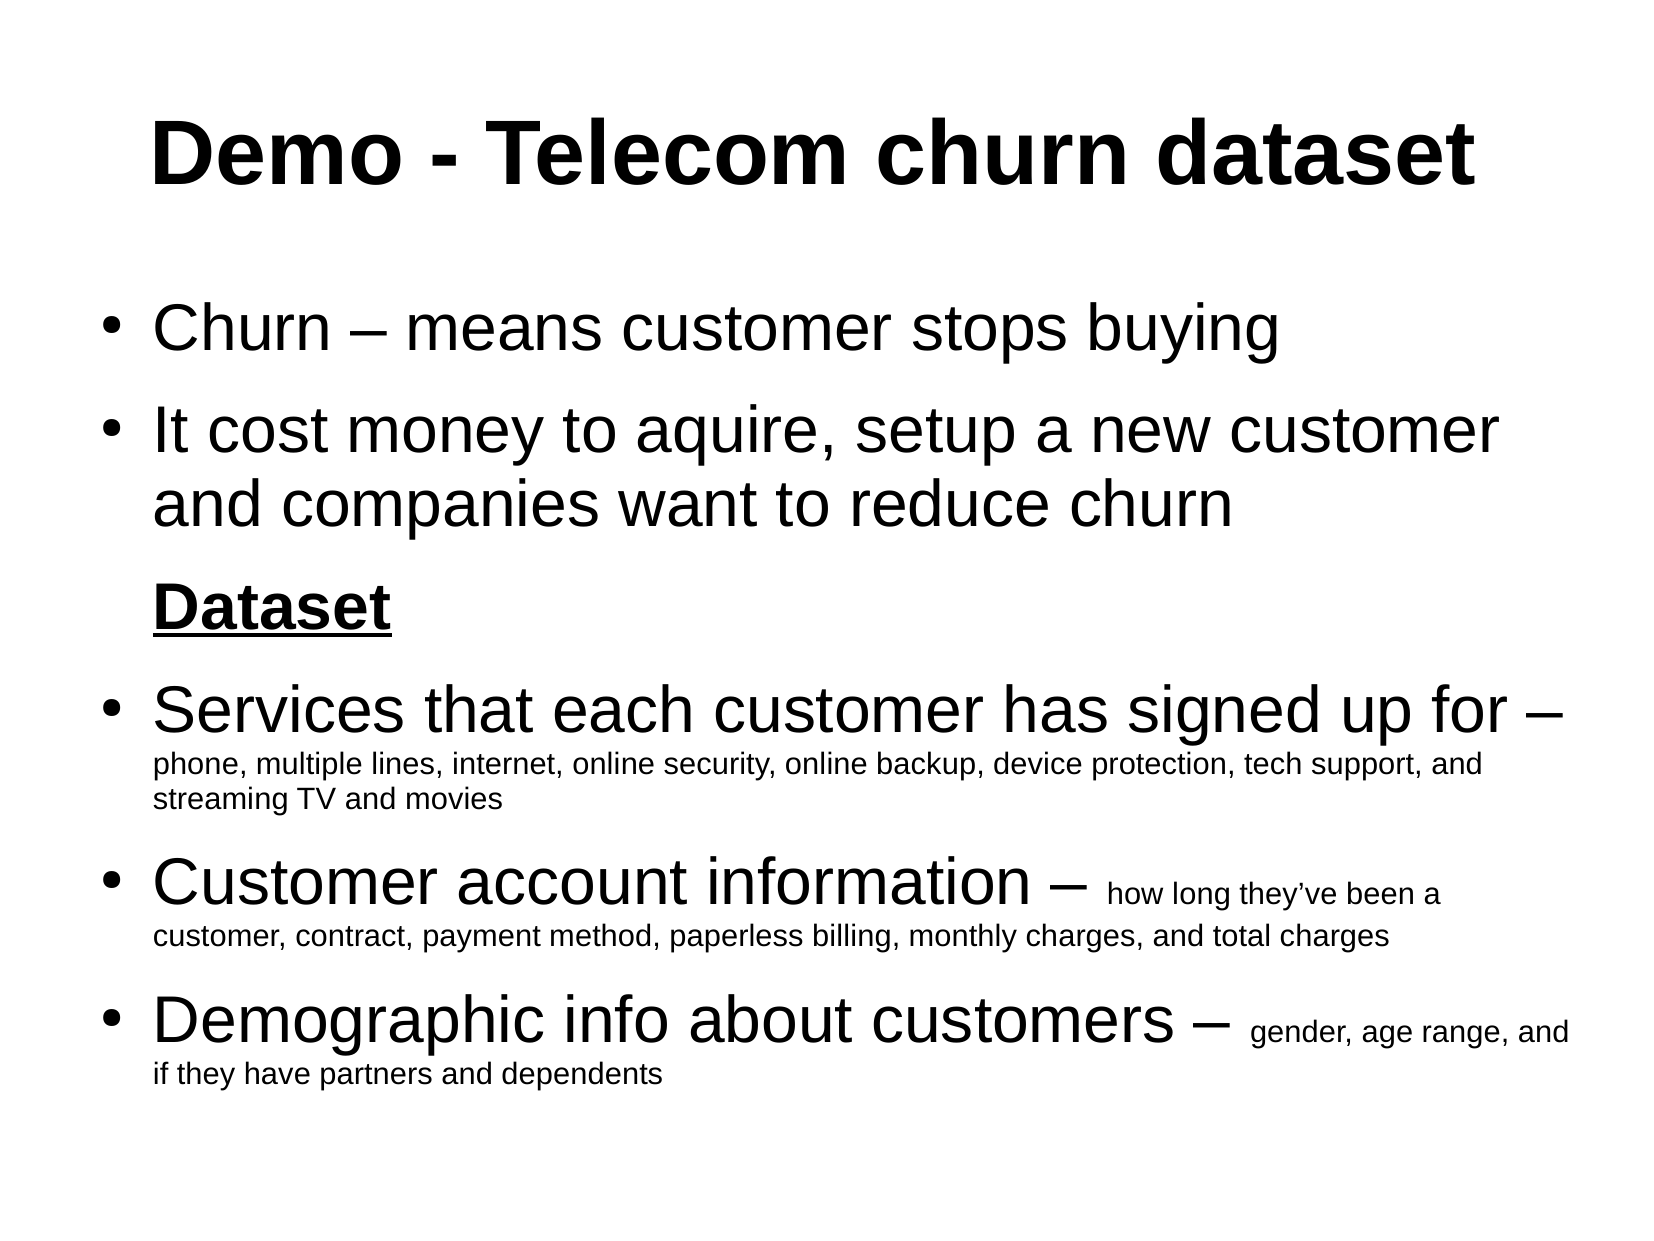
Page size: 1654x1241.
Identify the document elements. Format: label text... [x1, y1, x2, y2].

title Demo - Telecom churn dataset [82, 49, 1571, 257]
list Churn – means customer stops buying It cost money to aquire, setup a new customer and companies want to reduce churn Dataset Services that each customer has signed up for – phone, multiple lines, internet, online security, online backup, device protection, tech support, and streaming TV and movies Customer account information – how long they’ve been a customer, contract, payment method, paperless billing, monthly charges, and total charges Demographic info about customers – gender, age range, and if they have partners and dependents [82, 290, 1571, 1126]
